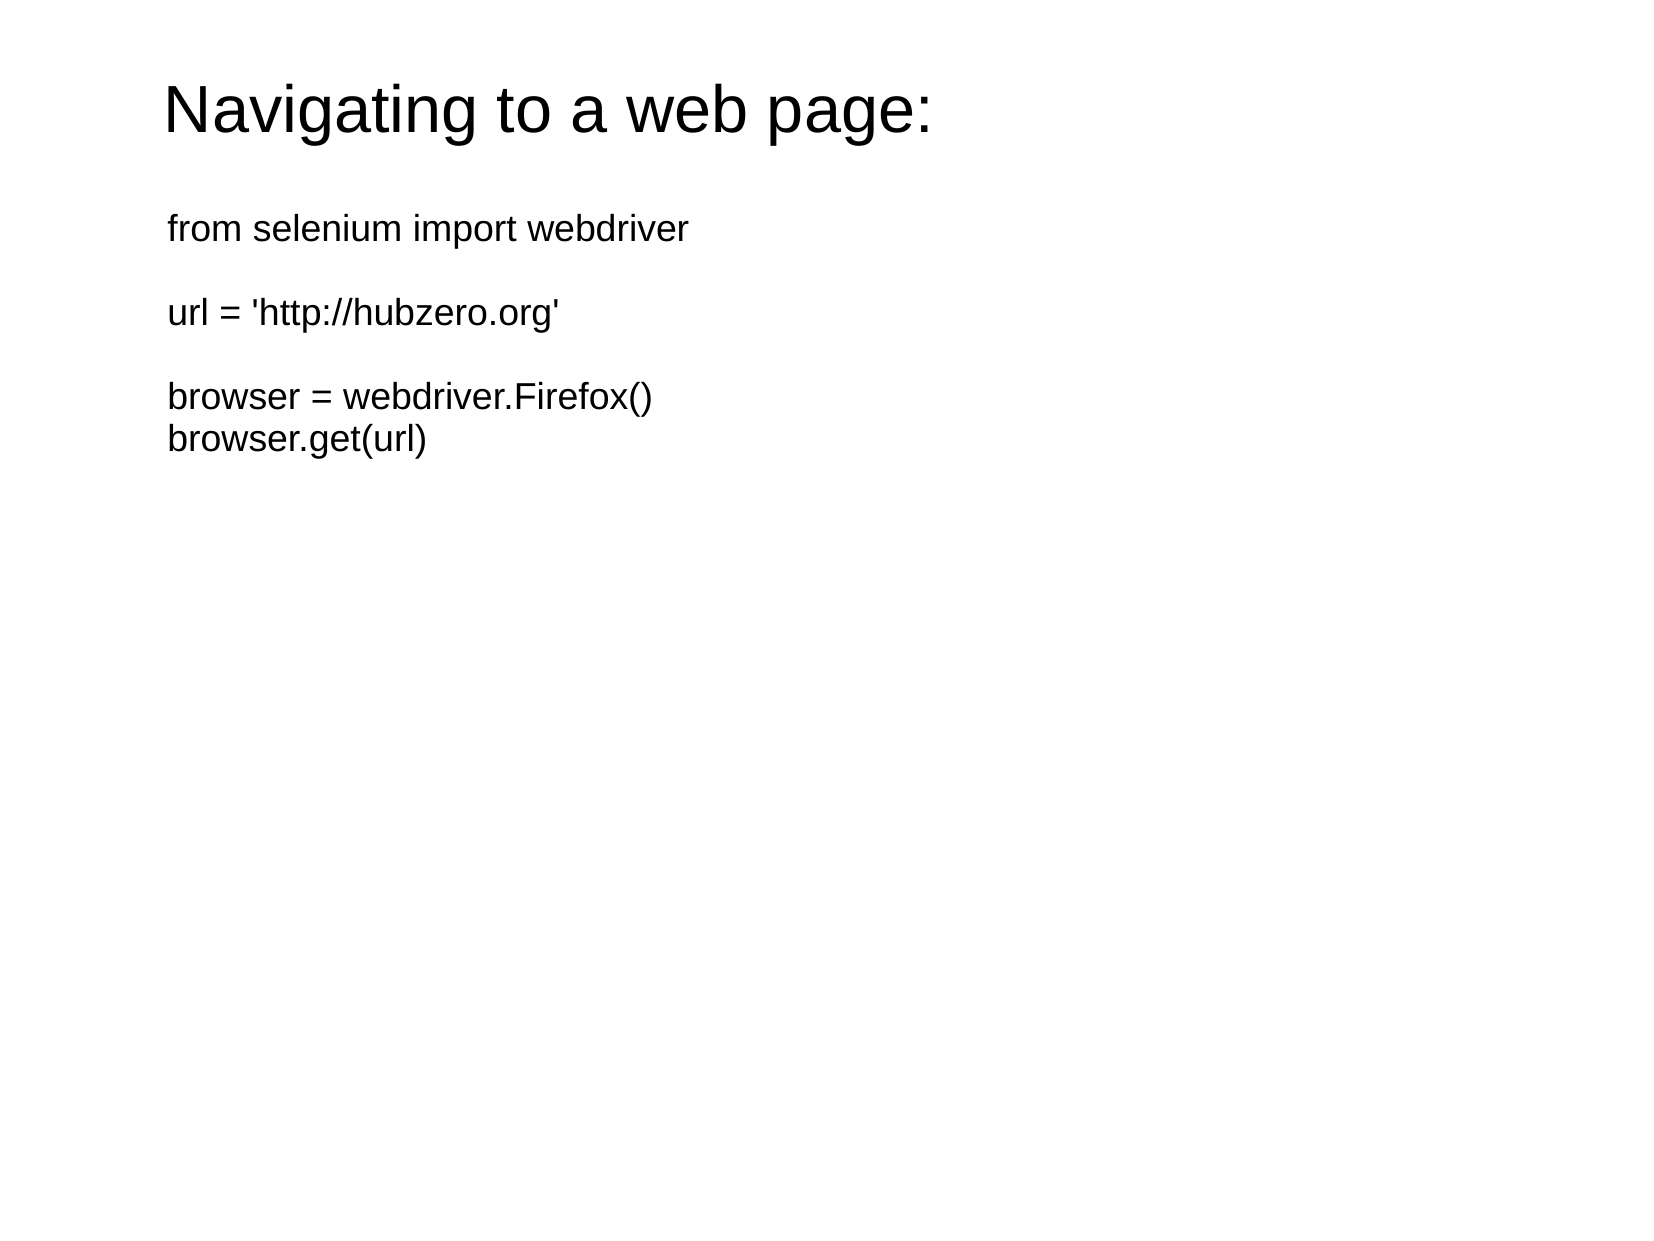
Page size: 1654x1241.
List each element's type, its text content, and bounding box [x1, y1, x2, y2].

text_box Navigating to a web page: [149, 64, 953, 155]
text_box from selenium import webdriver url = 'http://hubzero.org' browser = webdriver.Firefox() browser.get(url) [152, 200, 903, 468]
